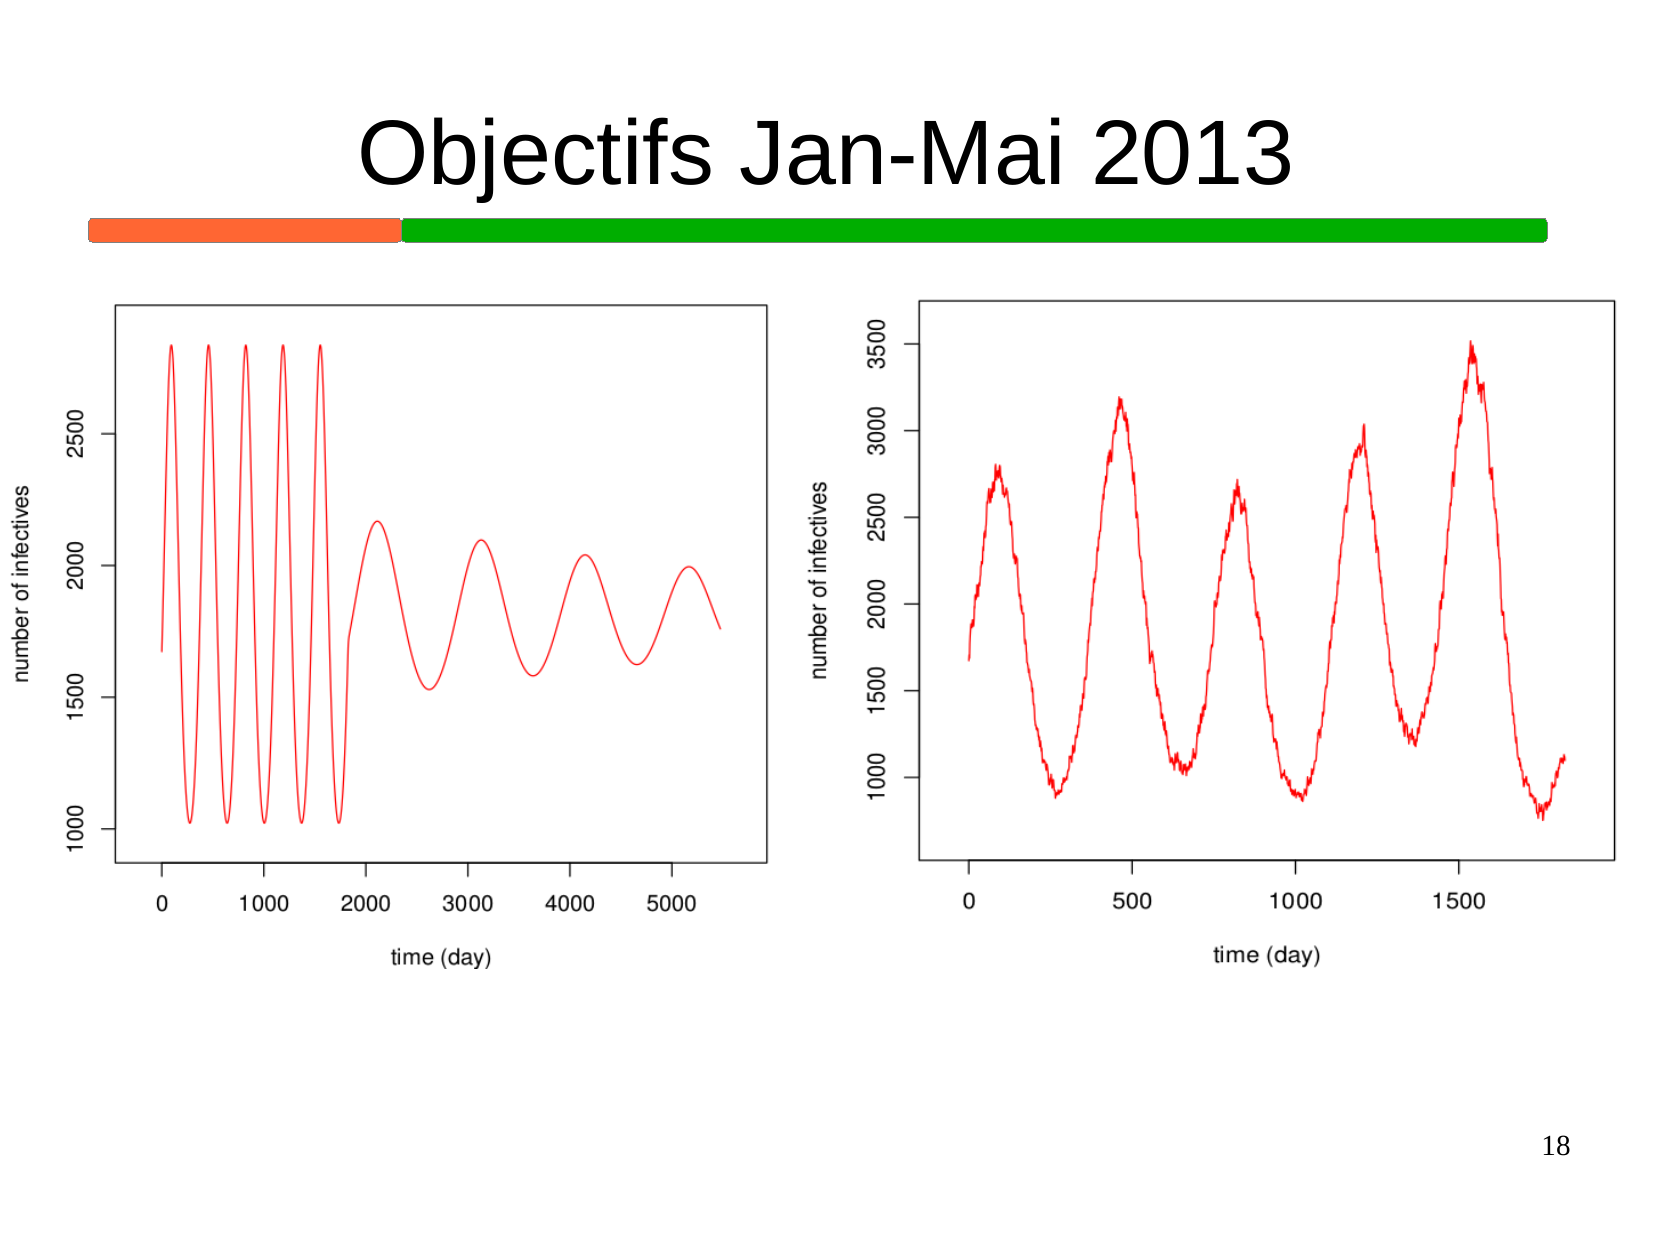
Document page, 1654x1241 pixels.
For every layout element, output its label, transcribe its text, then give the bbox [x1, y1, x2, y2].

text_box [88, 218, 1548, 243]
picture [0, 284, 780, 969]
title Objectifs Jan-Mai 2013 [82, 49, 1571, 257]
picture [803, 283, 1642, 969]
